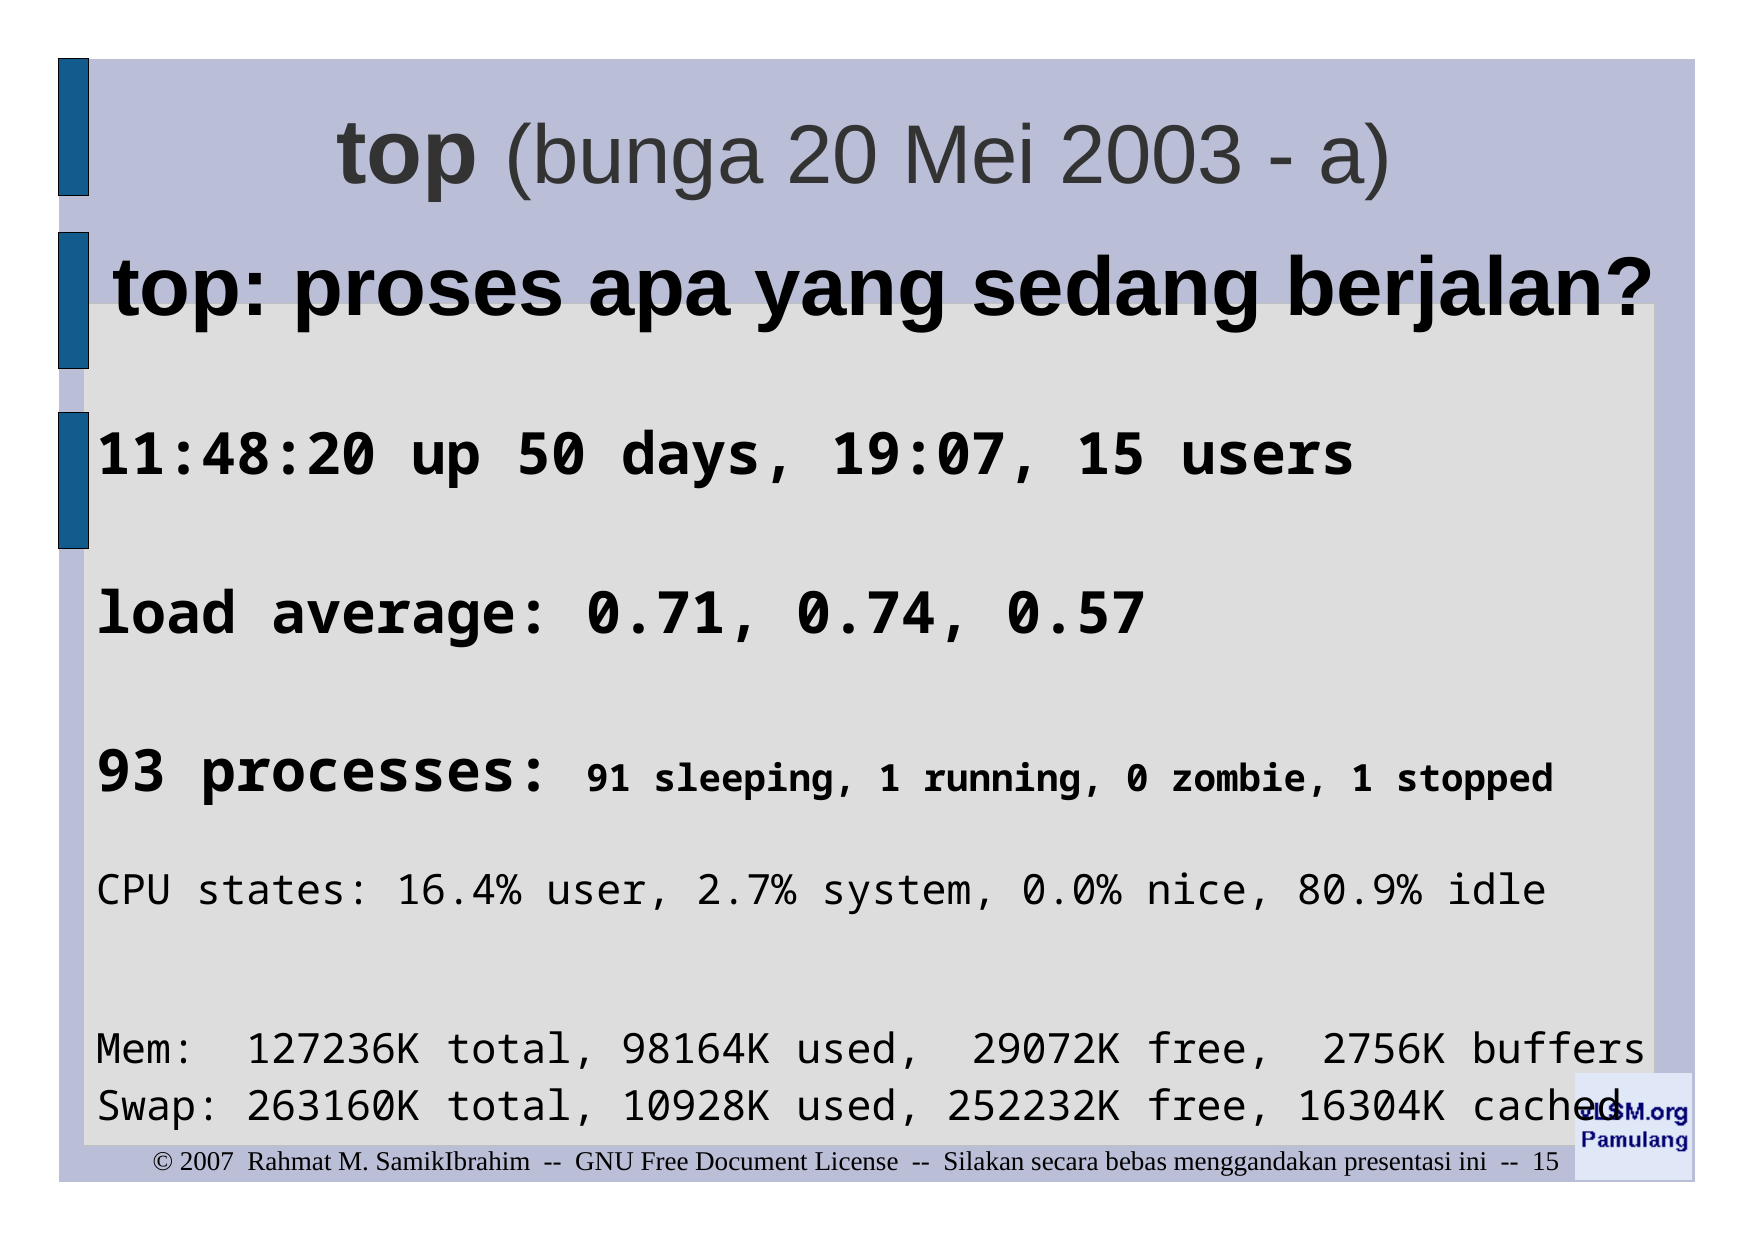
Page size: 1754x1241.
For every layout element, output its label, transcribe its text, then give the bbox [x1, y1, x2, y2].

picture [1602, 1109, 1614, 1117]
text_box top: proses apa yang sedang berjalan? 11:48:20 up 50 days, 19:07, 15 users load average: 0.71, 0.74, 0.57 93 processes: 91 sleeping, 1 running, 0 zombie, 1 stopped CPU states: 16.4% user, 2.7% system, 0.0% nice, 80.9% idle Mem: 127236K total, 98164K used, 29072K free, 2756K buffers Swap: 263160K total, 10928K used, 252232K free, 16304K cached [96, 315, 1681, 1109]
title top (bunga 20 Mei 2003 - a) [165, 58, 1564, 247]
picture [1575, 1073, 1692, 1180]
